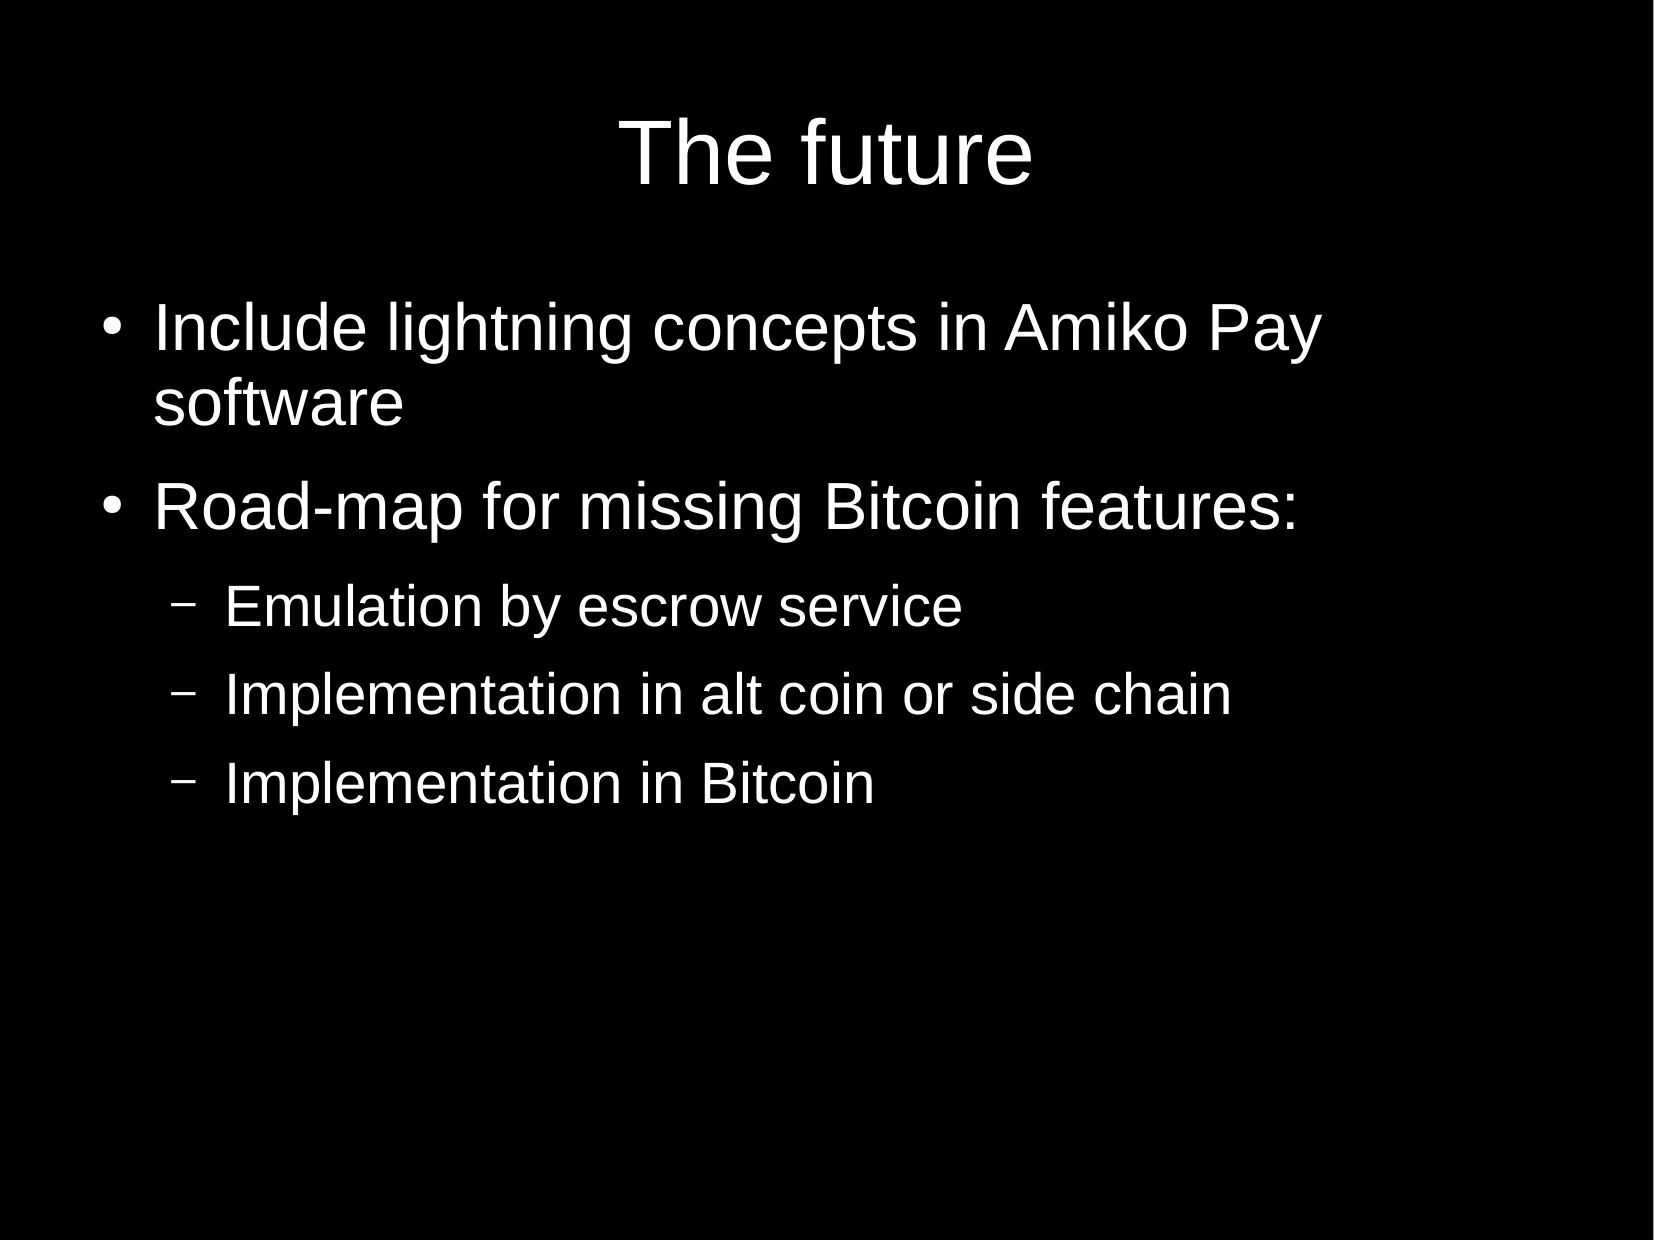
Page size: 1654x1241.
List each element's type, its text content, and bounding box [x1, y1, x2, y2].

list Include lightning concepts in Amiko Pay software Road-map for missing Bitcoin features: Emulation by escrow service Implementation in alt coin or side chain Implementation in Bitcoin [82, 290, 1538, 1010]
title The future [82, 49, 1571, 257]
